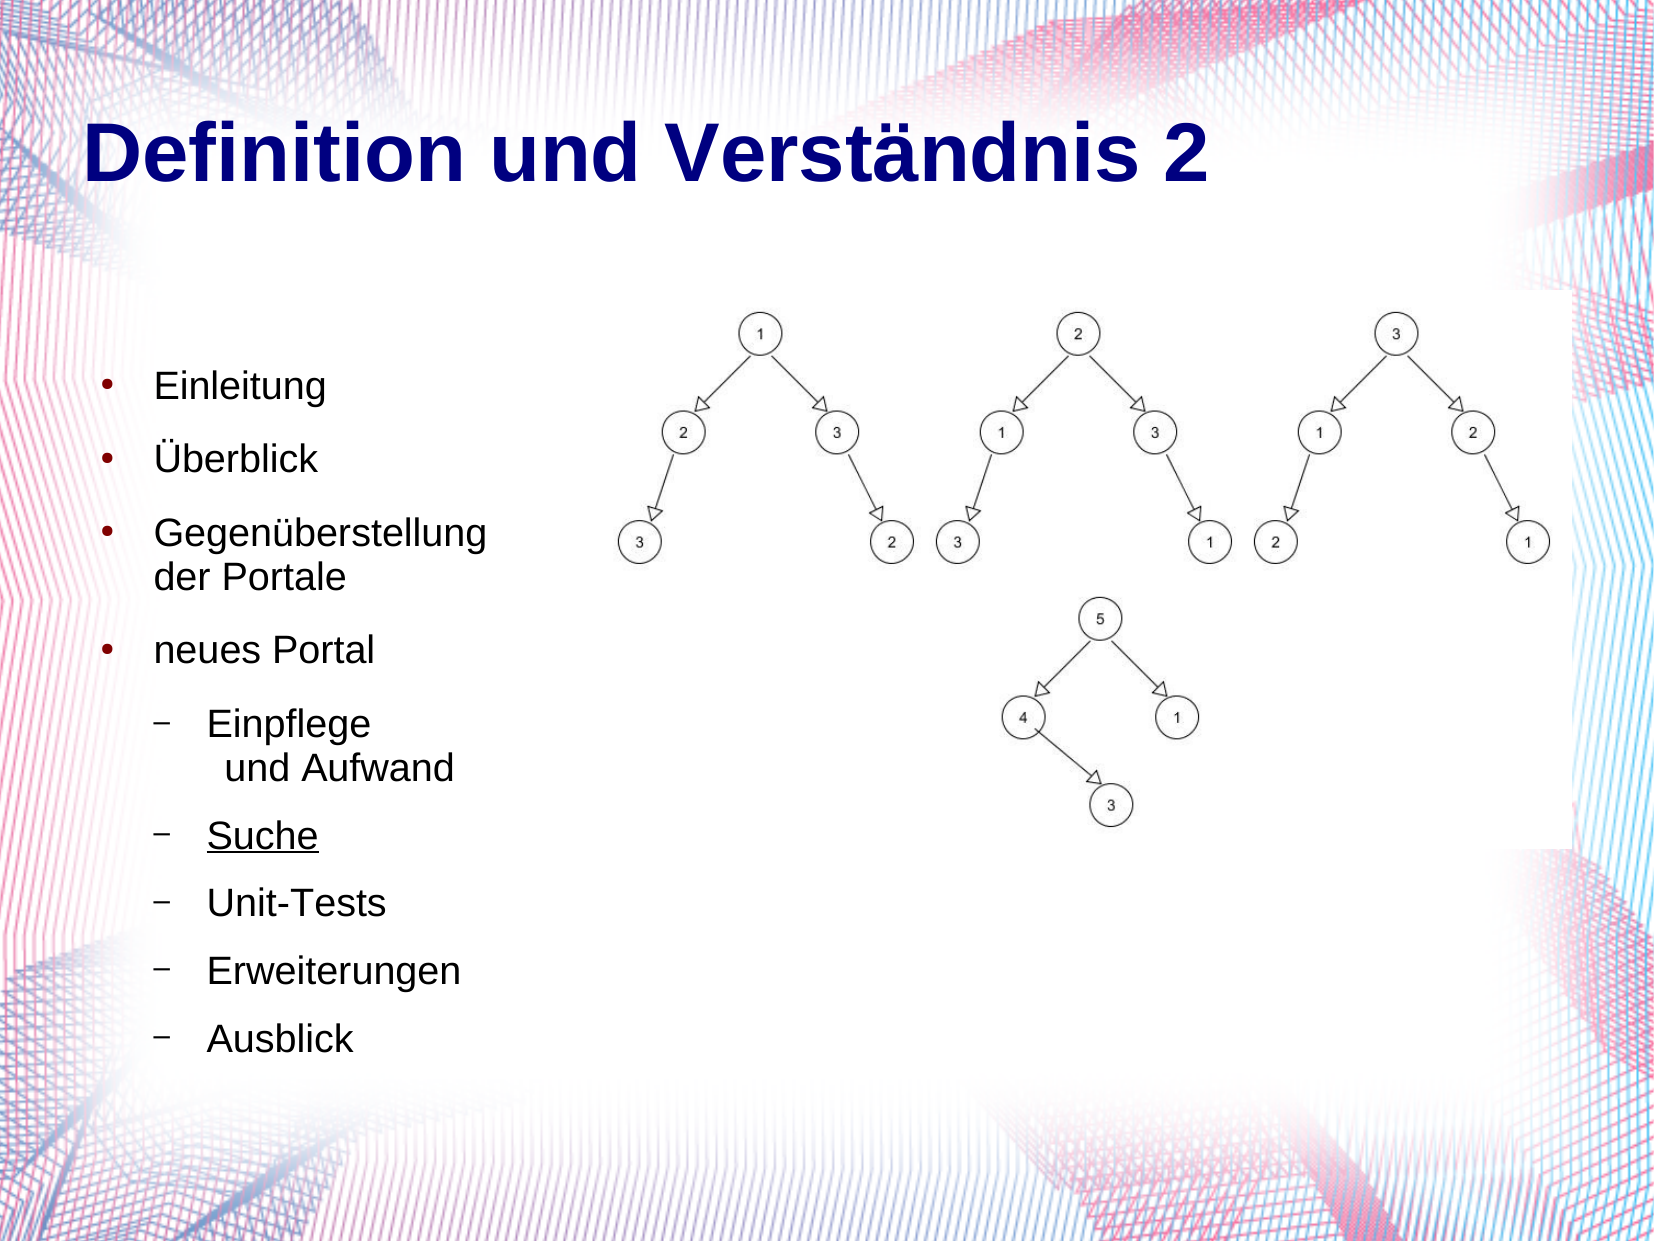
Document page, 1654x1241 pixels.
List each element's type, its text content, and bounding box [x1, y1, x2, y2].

picture [0, 0, 1654, 1241]
list Einleitung Überblick Gegenüberstellung der Portale neues Portal Einpflege und Aufwand Suche Unit-Tests Erweiterungen Ausblick [82, 290, 520, 1109]
title Definition und Verständnis 2 [82, 49, 1571, 257]
